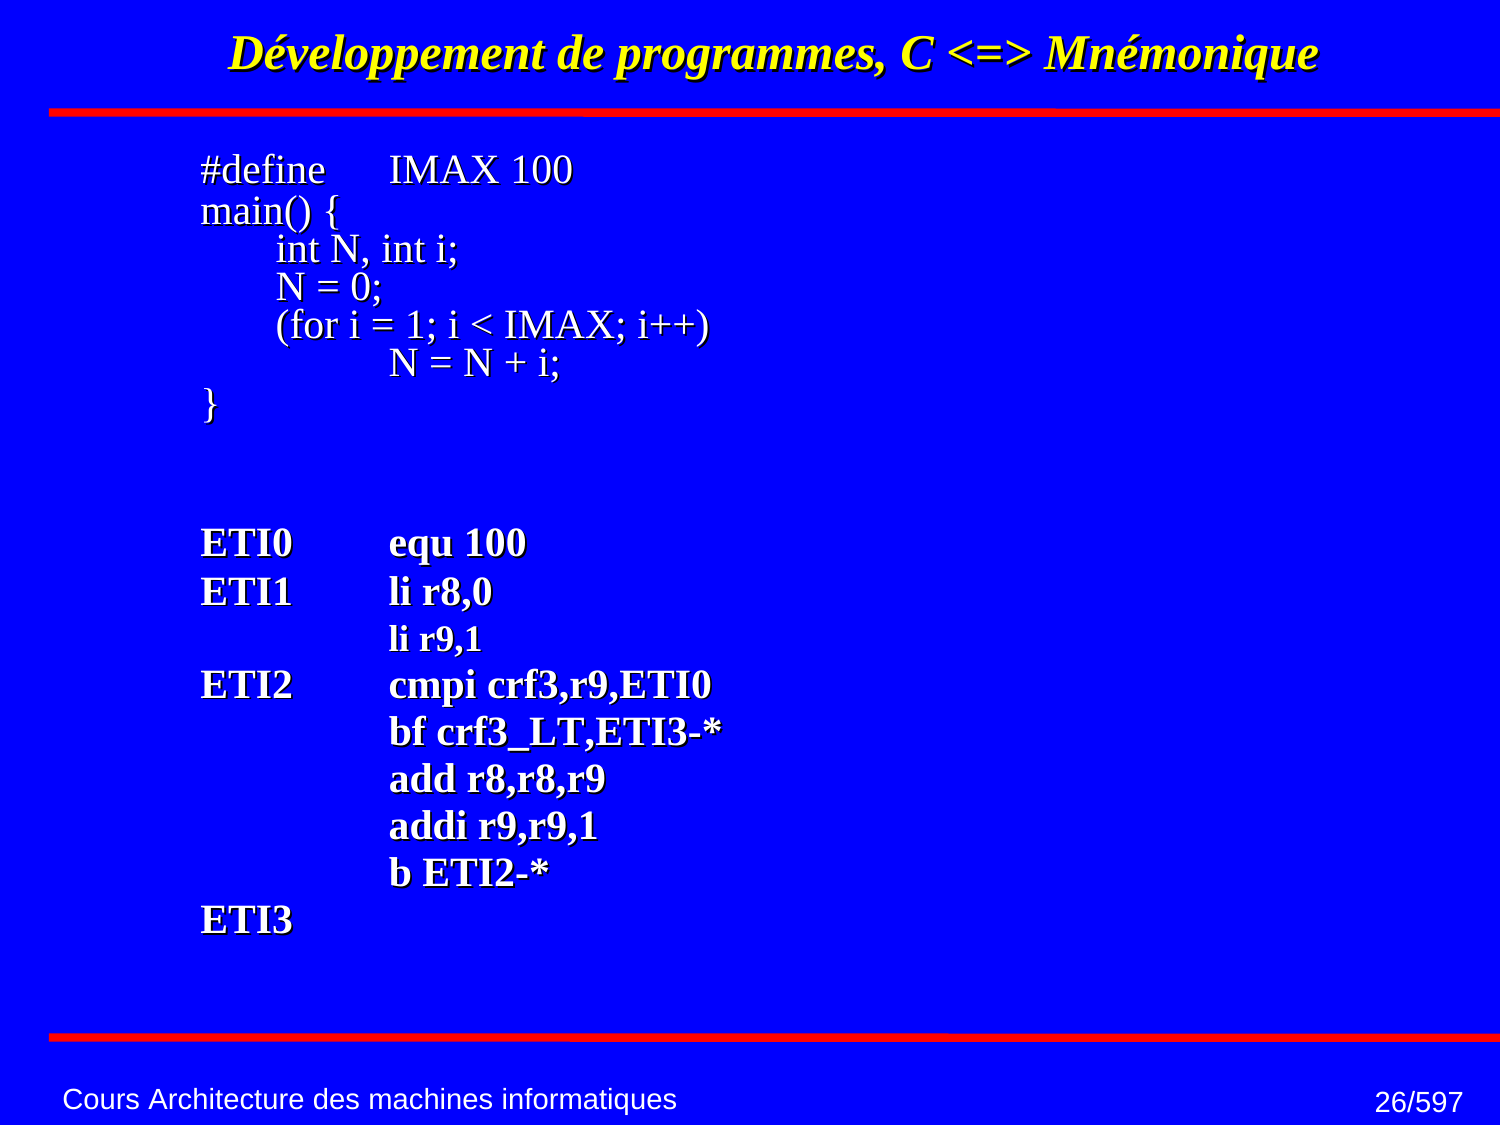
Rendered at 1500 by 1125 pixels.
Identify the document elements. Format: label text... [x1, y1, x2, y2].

list #define IMAX 100 main() { int N, int i; N = 0; (for i = 1; i < IMAX; i++) N = N + i; } ETI0 equ 100 ETI1 li r8,0 li r9,1 ETI2 cmpi crf3,r9,ETI0 bf crf3_LT,ETI3-* add r8,r8,r9 addi r9,r9,1 b ETI2-* ETI3 [74, 141, 1463, 1015]
title Développement de programmes, C <=> Mnémonique [141, 15, 1406, 88]
